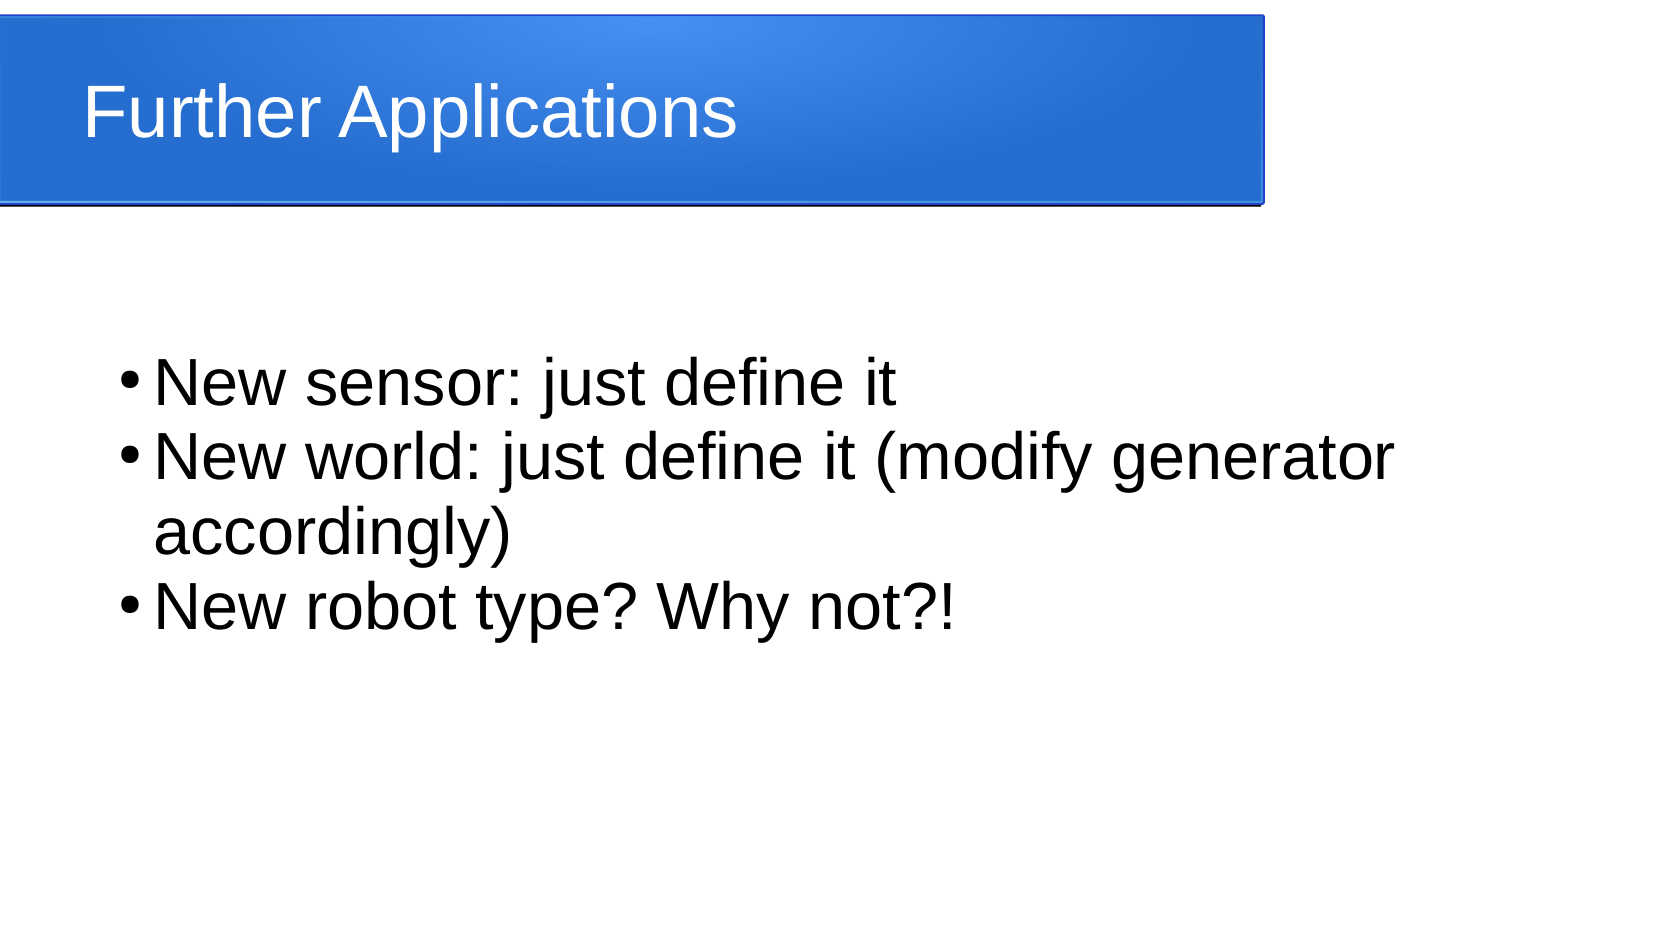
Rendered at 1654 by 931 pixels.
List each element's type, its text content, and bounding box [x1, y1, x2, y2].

title Further Applications [82, 35, 1235, 189]
text_box New sensor: just define it New world: just define it (modify generator accordingly) New robot type? Why not?! [82, 224, 1571, 764]
